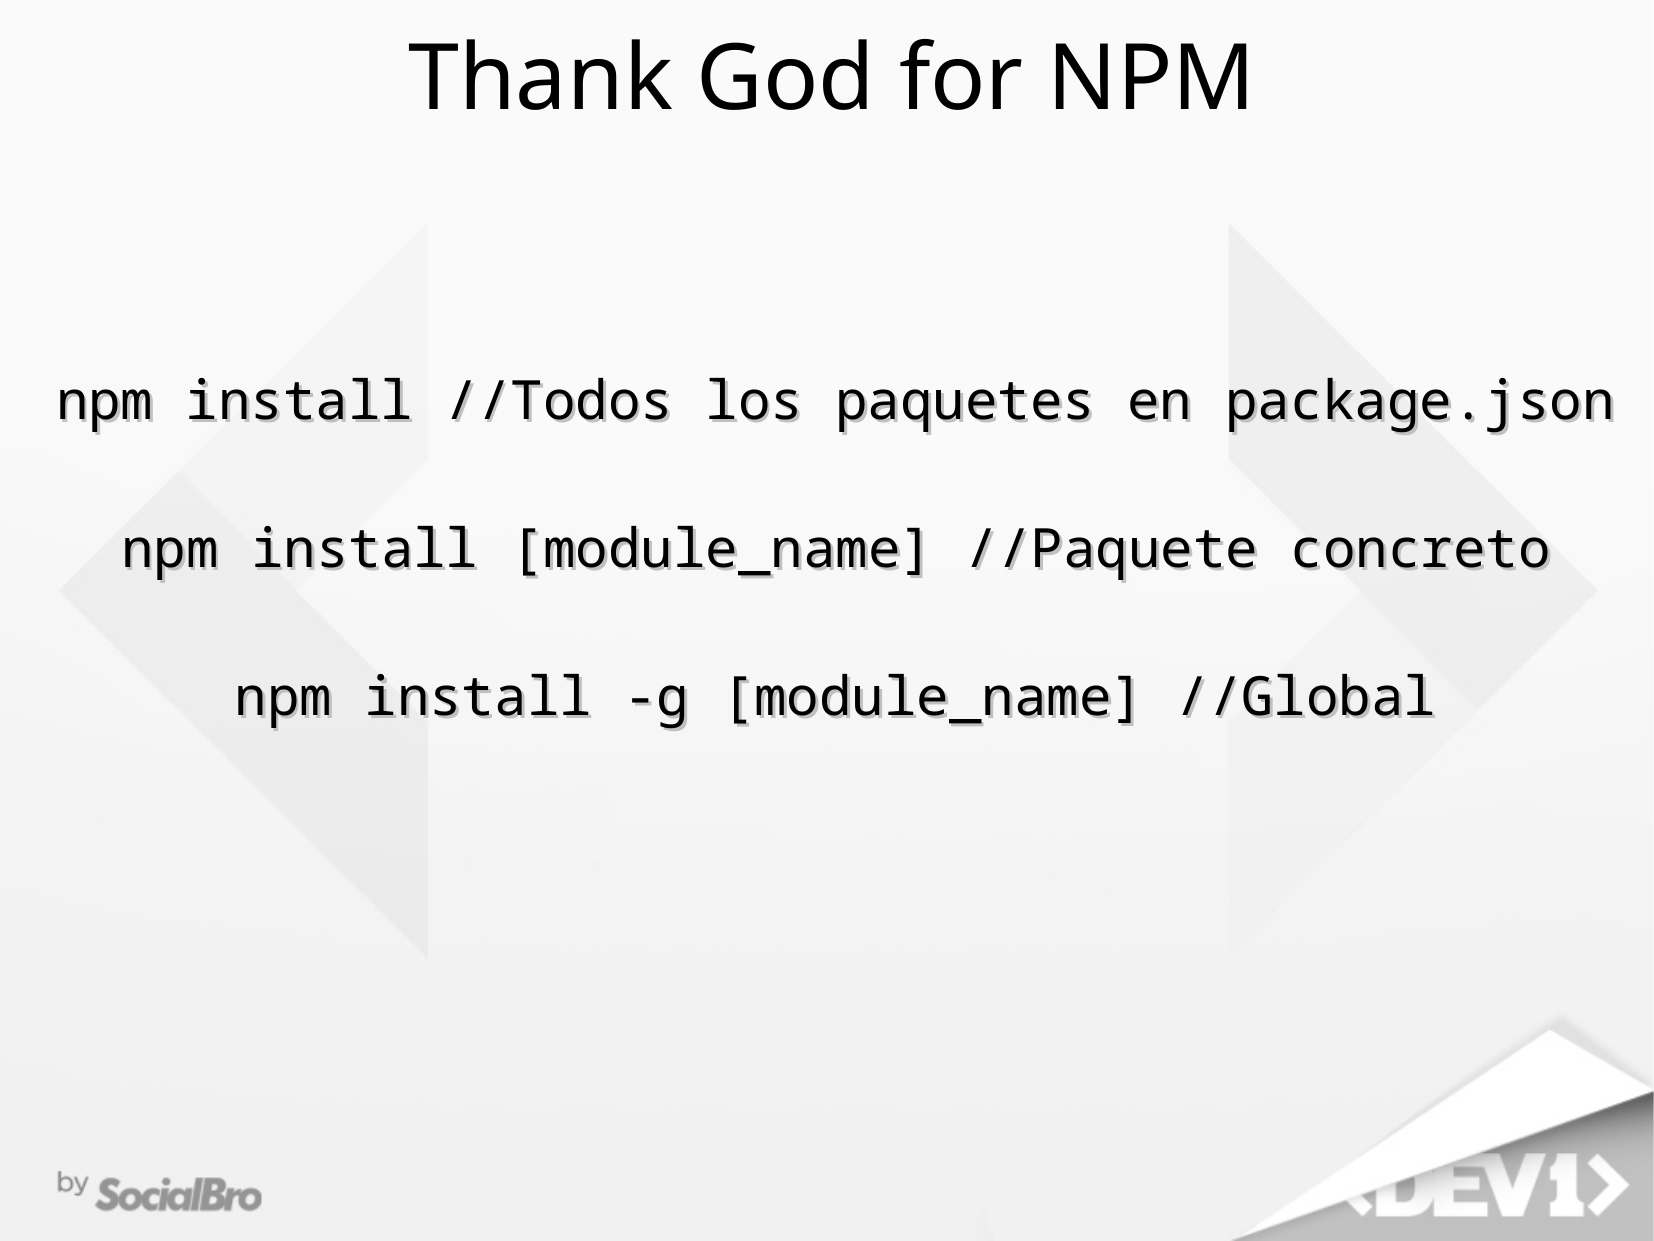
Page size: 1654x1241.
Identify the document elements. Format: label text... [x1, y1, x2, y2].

picture [0, 0, 1654, 1241]
title Thank God for NPM [88, 0, 1577, 148]
text_box npm install //Todos los paquetes en package.json npm install [module_name] //Paquete concreto npm install -g [module_name] //Global [0, 354, 1631, 719]
